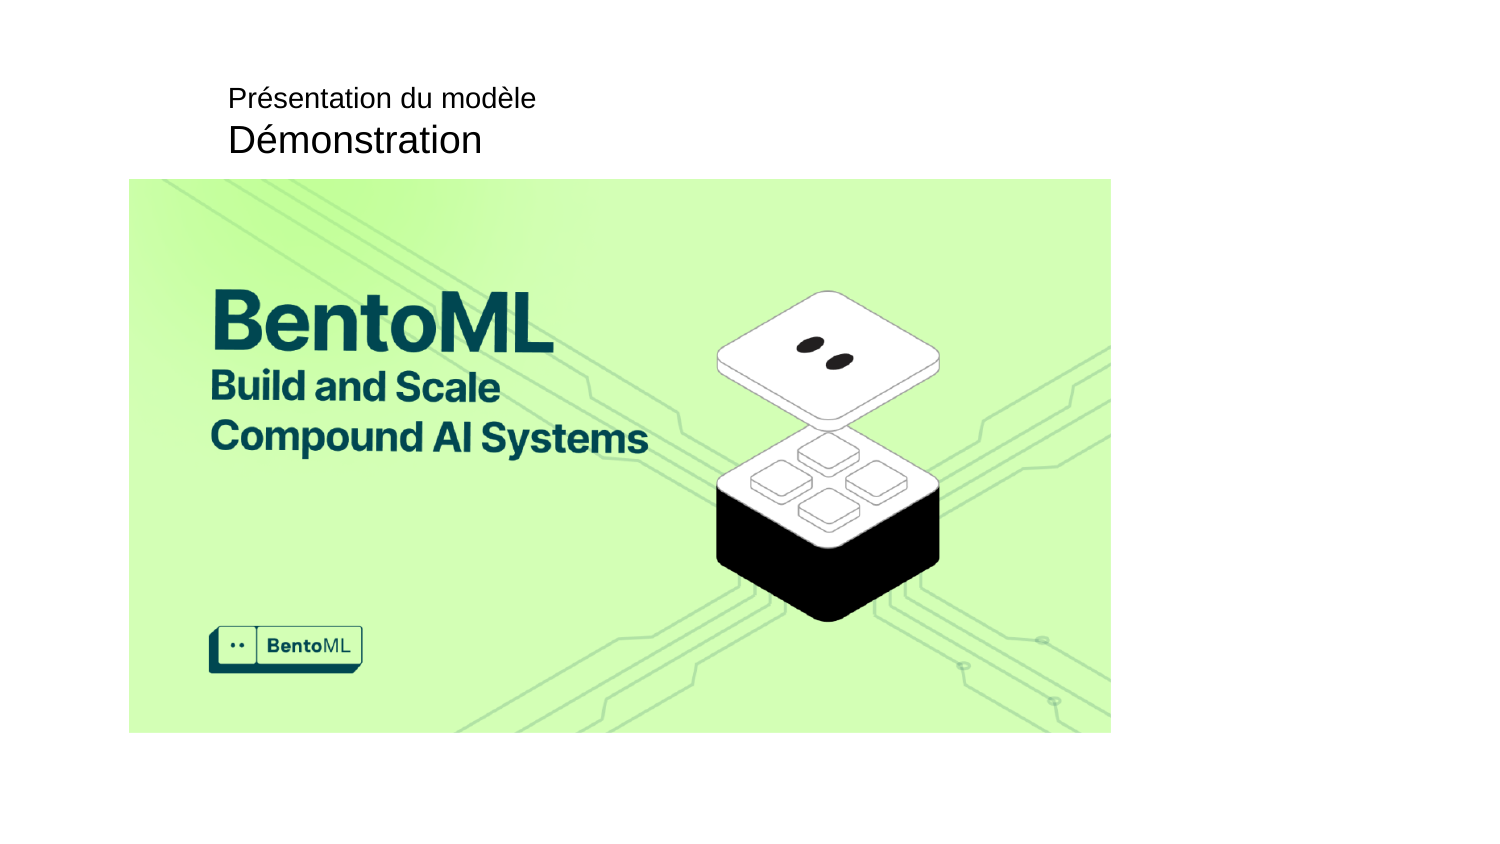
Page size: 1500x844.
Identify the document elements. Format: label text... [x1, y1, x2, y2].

title Présentation du modèle Démonstration [212, 64, 1368, 215]
picture [129, 179, 1111, 733]
